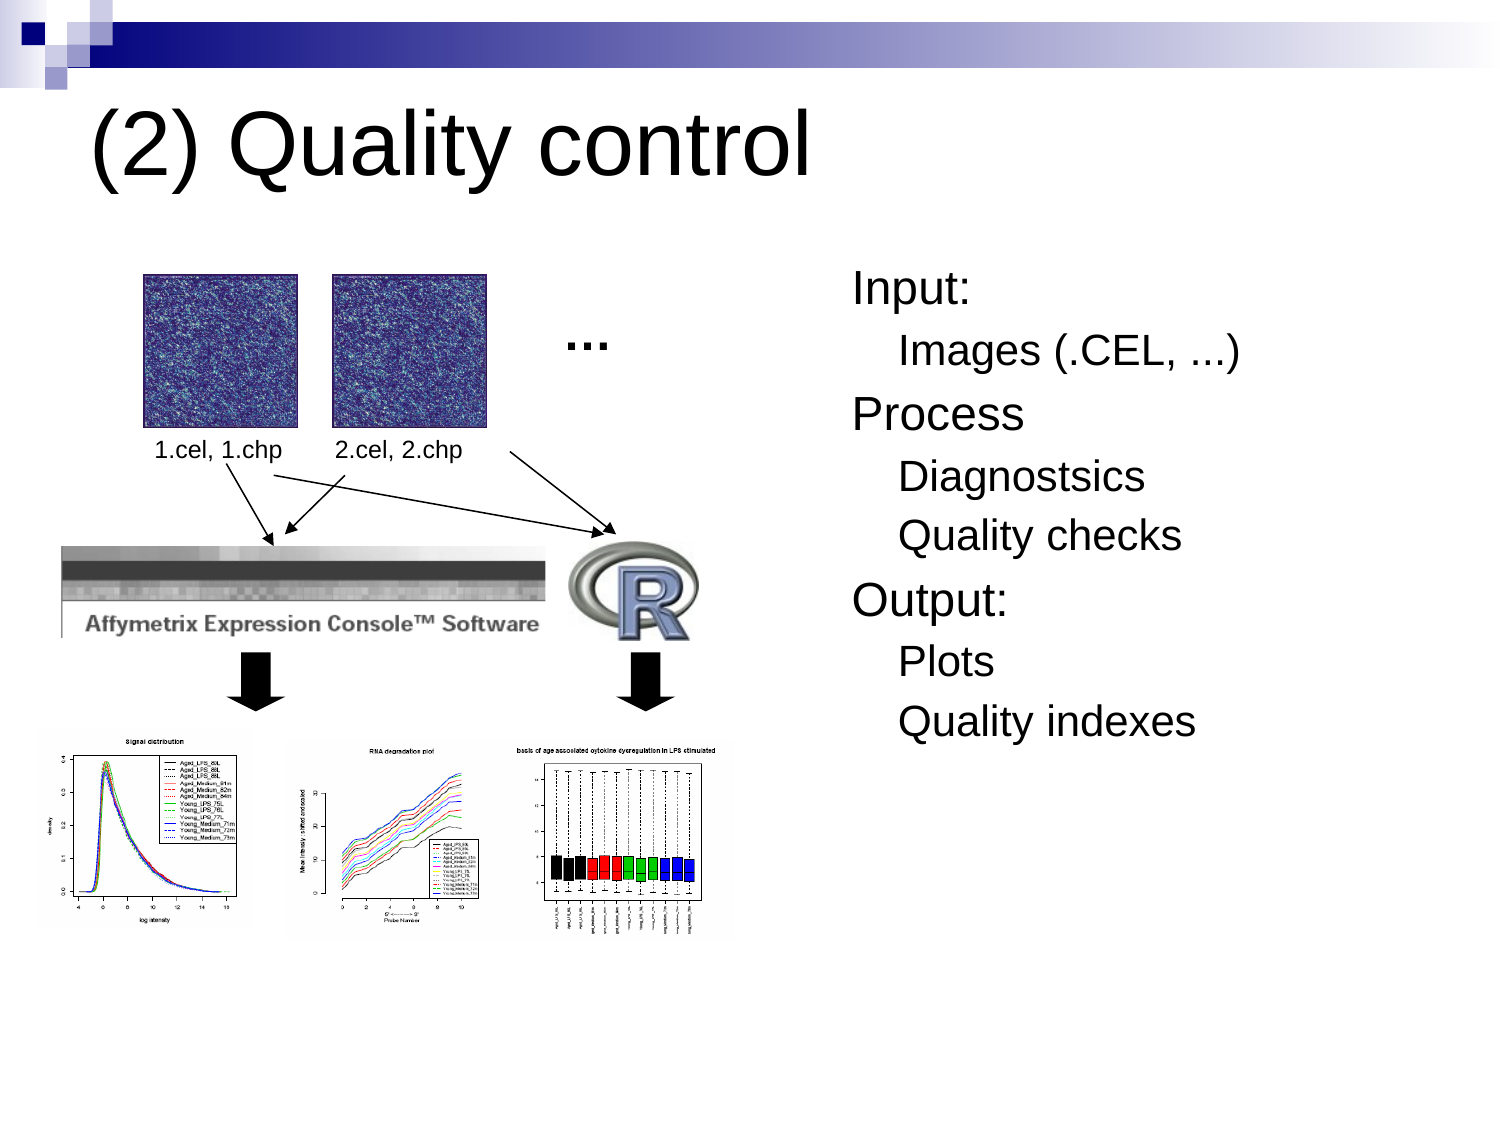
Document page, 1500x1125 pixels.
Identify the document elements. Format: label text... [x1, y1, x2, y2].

text_box 1.cel, 1.chp [139, 428, 298, 472]
picture [332, 274, 487, 428]
picture [37, 728, 253, 929]
picture [143, 274, 298, 428]
text_box 2.cel, 2.chp [320, 428, 479, 472]
text_box [226, 652, 286, 712]
text_box [616, 652, 676, 712]
picture [568, 541, 699, 641]
picture [60, 546, 546, 638]
text_box … [547, 297, 628, 370]
list Input: Images (.CEL, ...) Process Diagnostsics Quality checks Output: Plots Quality indexes [818, 255, 1459, 1000]
picture [285, 740, 734, 941]
title (2) Quality control [74, 28, 1476, 250]
